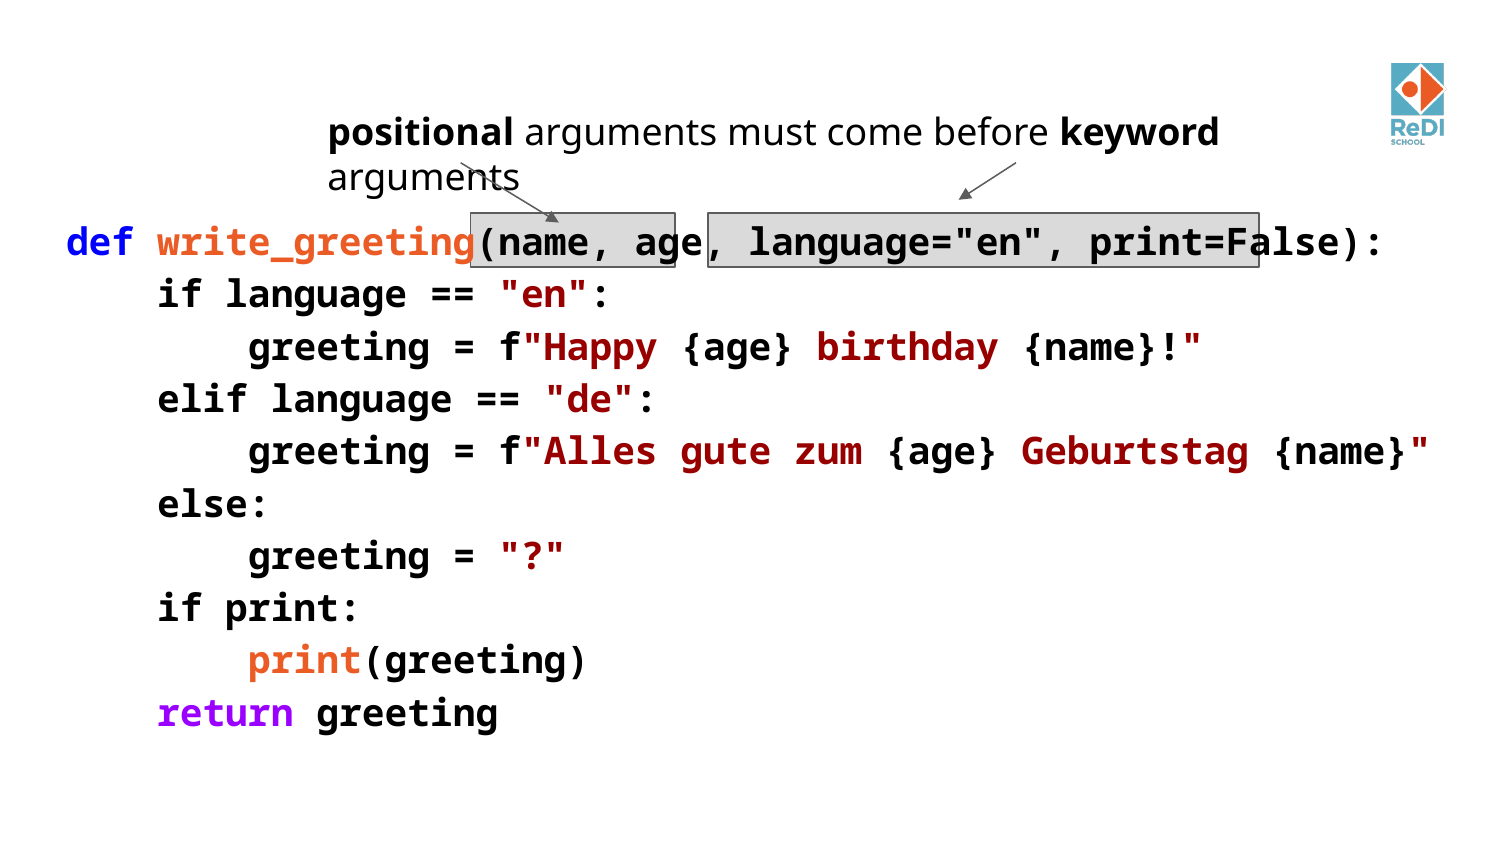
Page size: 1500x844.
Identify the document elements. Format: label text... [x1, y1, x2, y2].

text_box positional arguments must come before keyword arguments [312, 93, 1326, 214]
list def write_greeting(name, age, language="en", print=False): if language == "en": greeting = f"Happy {age} birthday {name}!" elif language == "de": greeting = f"Alles gute zum {age} Geburtstag {name}" else: greeting = "?" if print: print(greeting) return greeting [51, 150, 1449, 765]
picture [1391, 63, 1447, 145]
